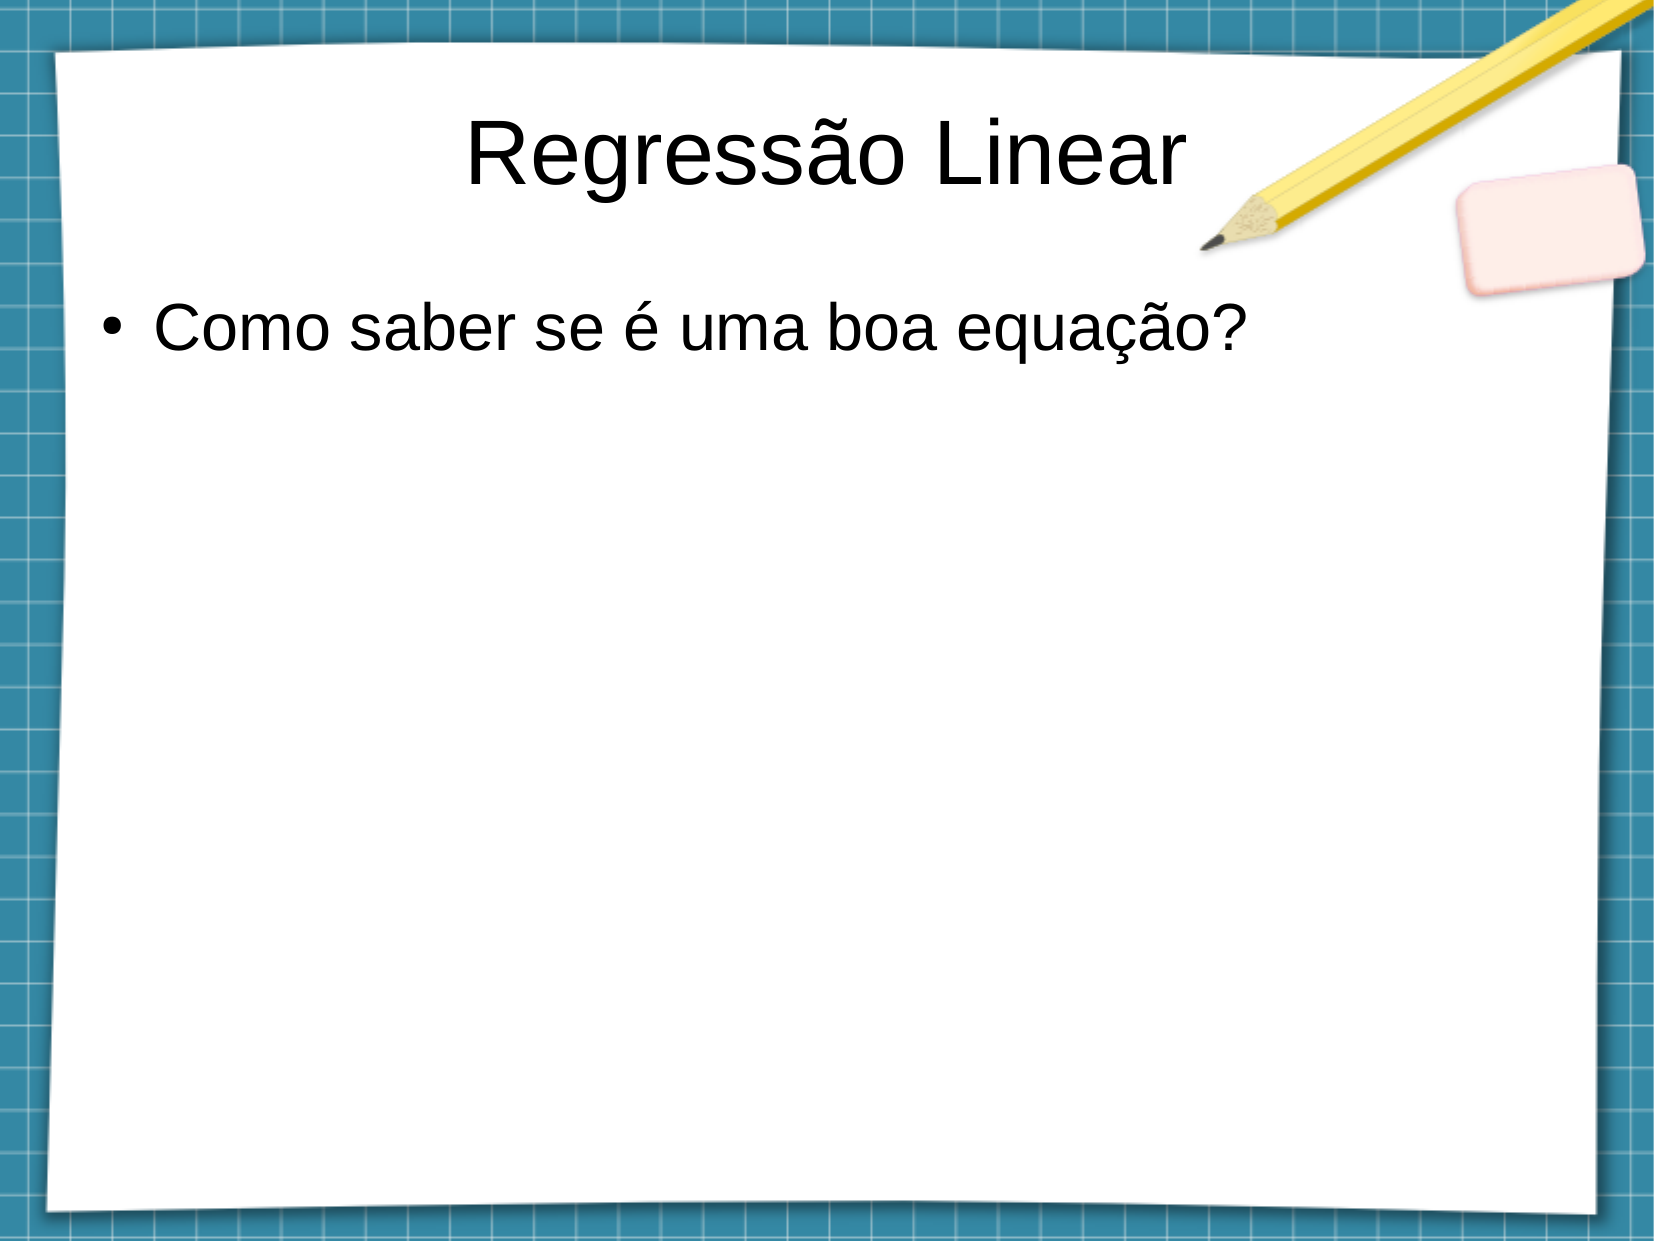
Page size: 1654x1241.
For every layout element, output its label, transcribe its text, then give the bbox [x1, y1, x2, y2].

picture [0, 0, 1654, 1241]
list Como saber se é uma boa equação? [82, 290, 1571, 1010]
title Regressão Linear [82, 49, 1571, 257]
